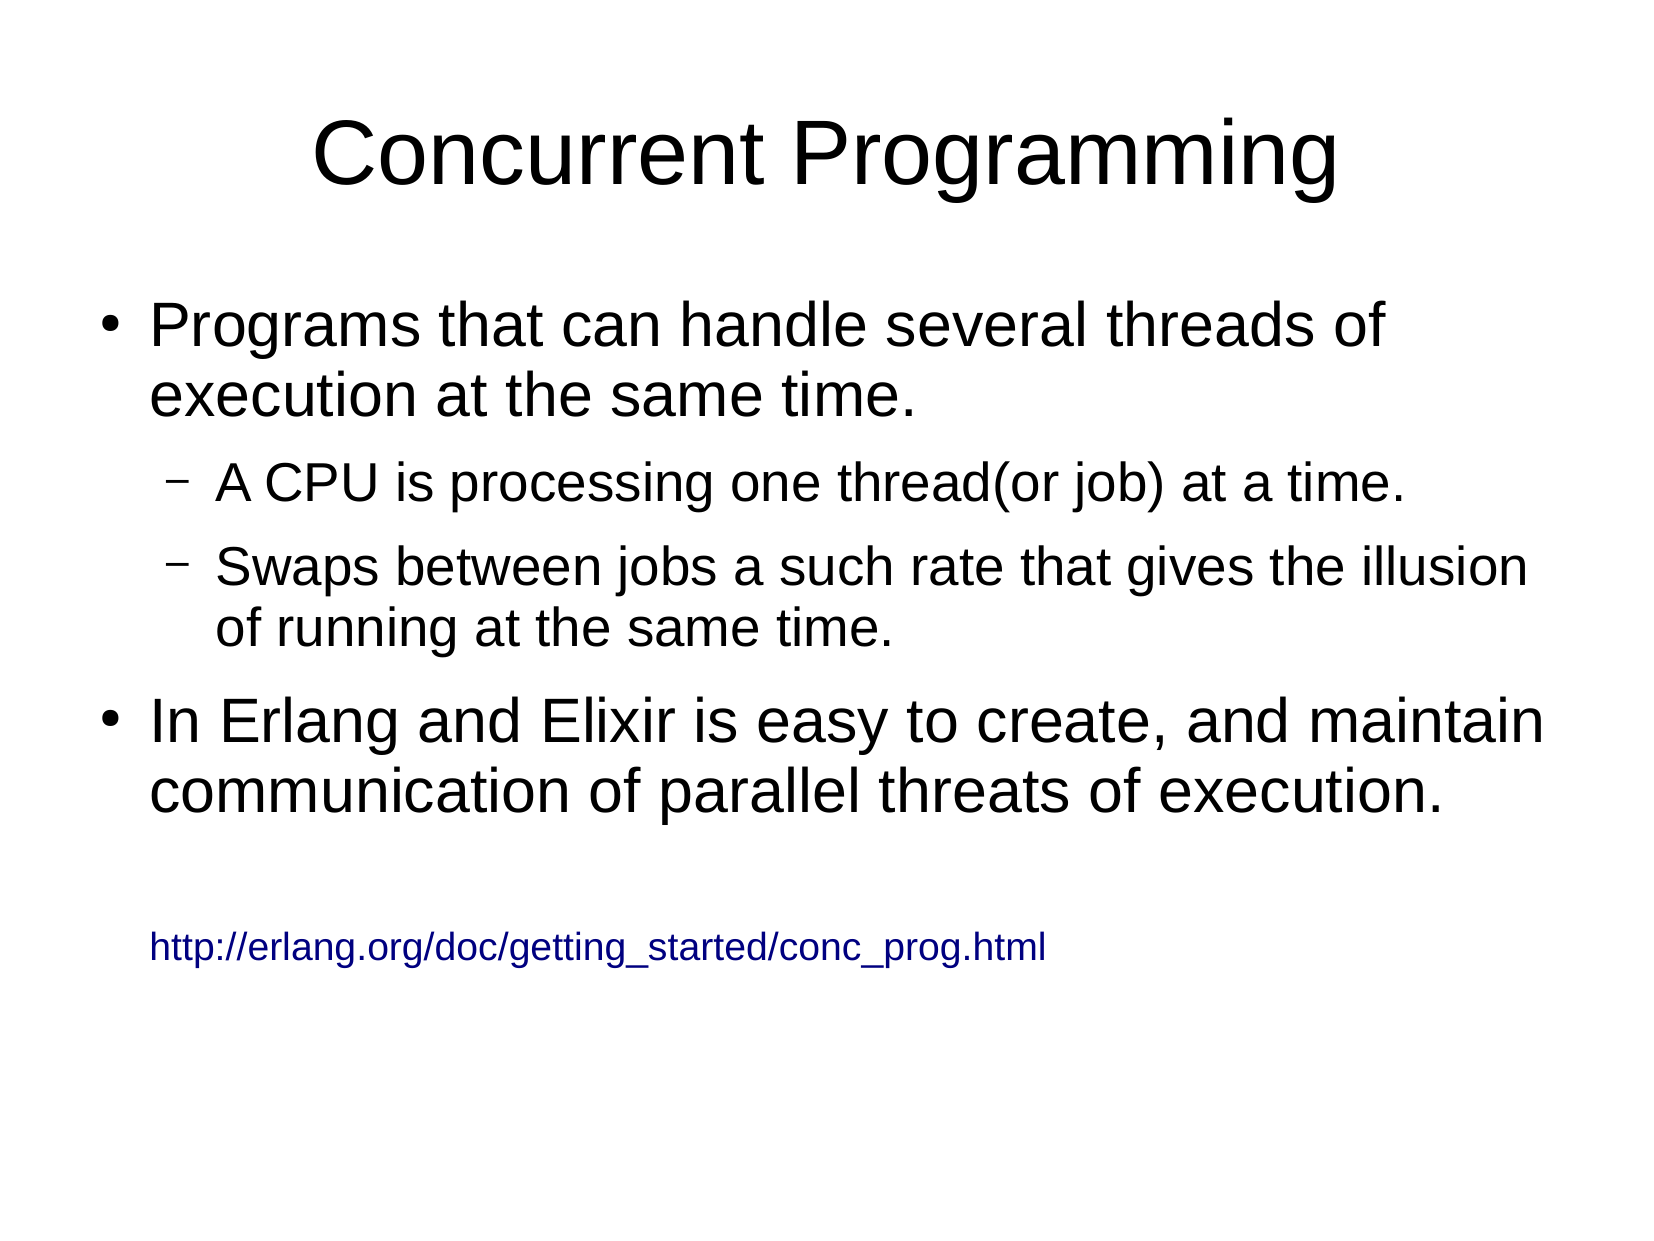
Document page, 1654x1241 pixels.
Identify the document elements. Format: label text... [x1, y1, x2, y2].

list Programs that can handle several threads of execution at the same time. A CPU is processing one thread(or job) at a time. Swaps between jobs a such rate that gives the illusion of running at the same time. In Erlang and Elixir is easy to create, and maintain communication of parallel threats of execution. http://erlang.org/doc/getting_started/conc_prog.html [82, 290, 1571, 1010]
title Concurrent Programming [82, 49, 1571, 257]
